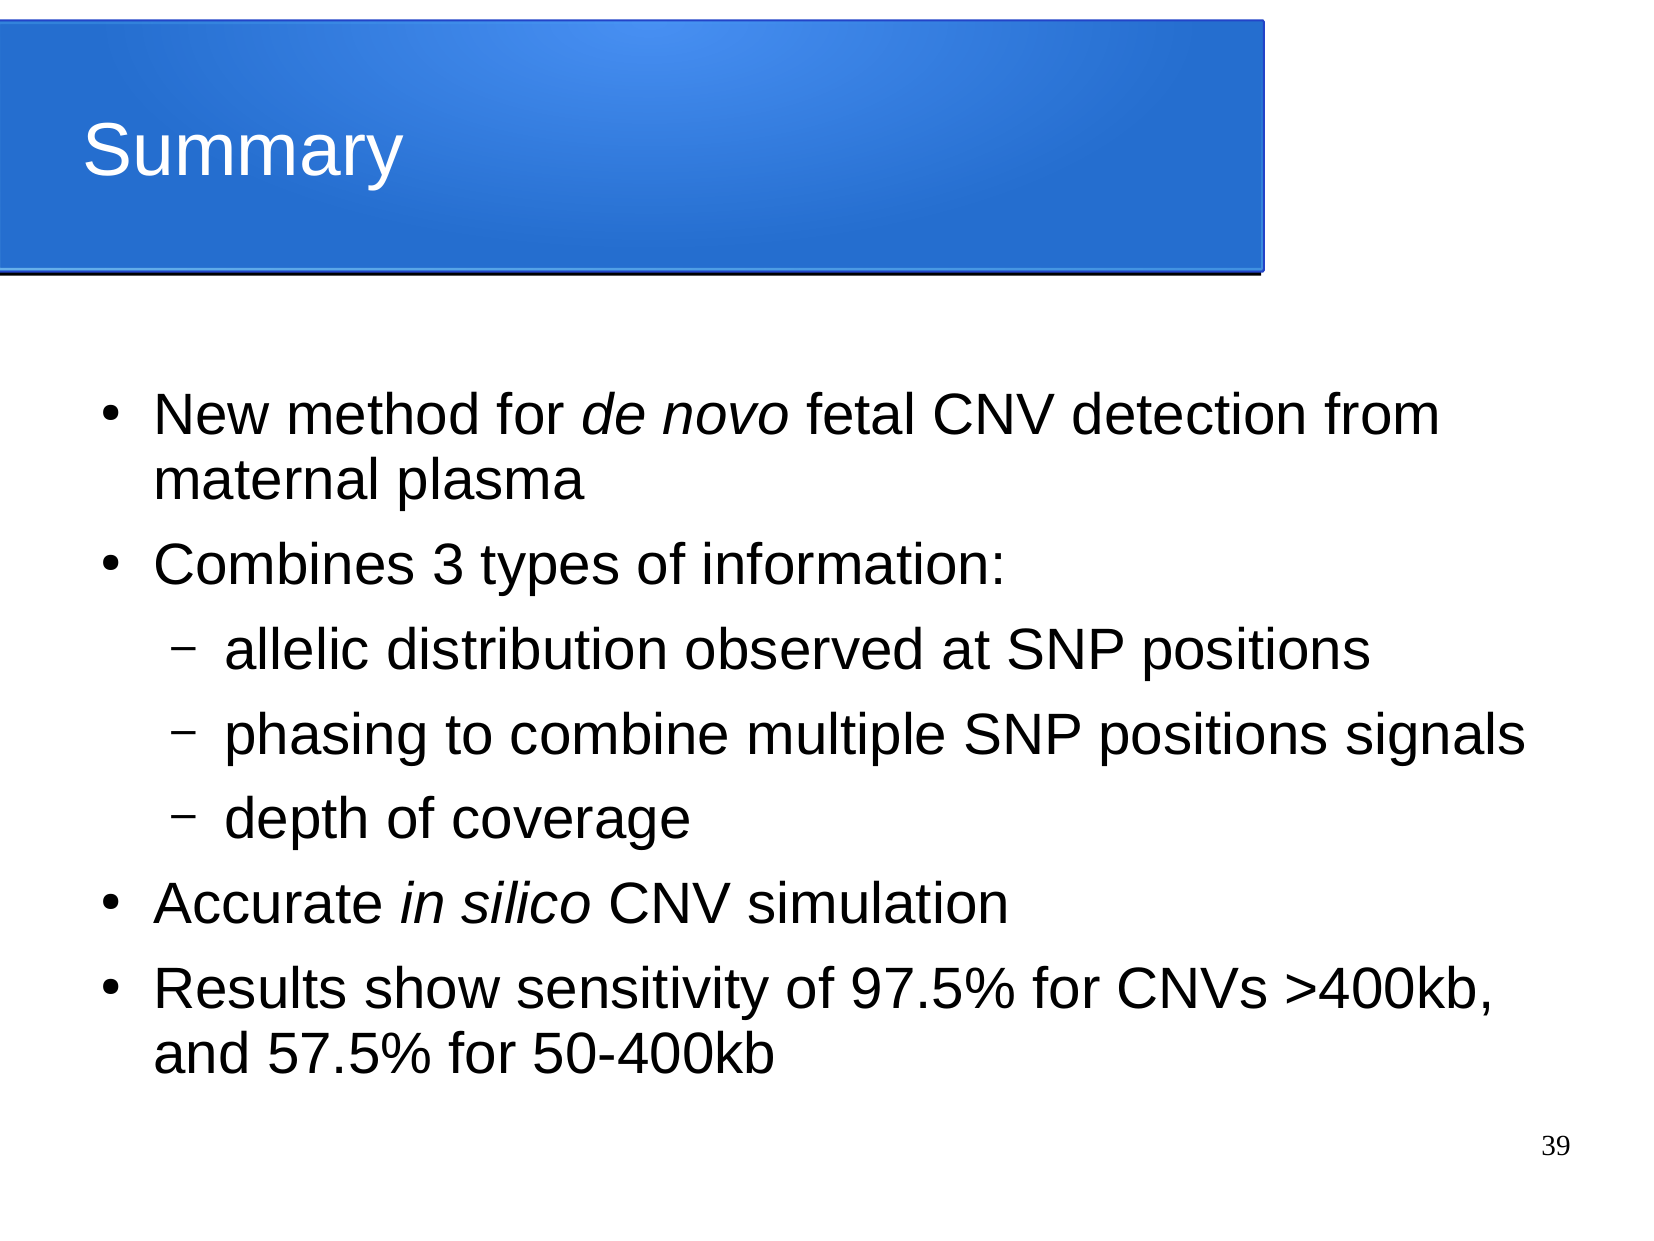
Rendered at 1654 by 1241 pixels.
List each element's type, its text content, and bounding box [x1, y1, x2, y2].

list New method for de novo fetal CNV detection from maternal plasma Combines 3 types of information: allelic distribution observed at SNP positions phasing to combine multiple SNP positions signals depth of coverage Accurate in silico CNV simulation Results show sensitivity of 97.5% for CNVs >400kb, and 57.5% for 50-400kb [82, 381, 1571, 1102]
title Summary [82, 47, 1235, 252]
